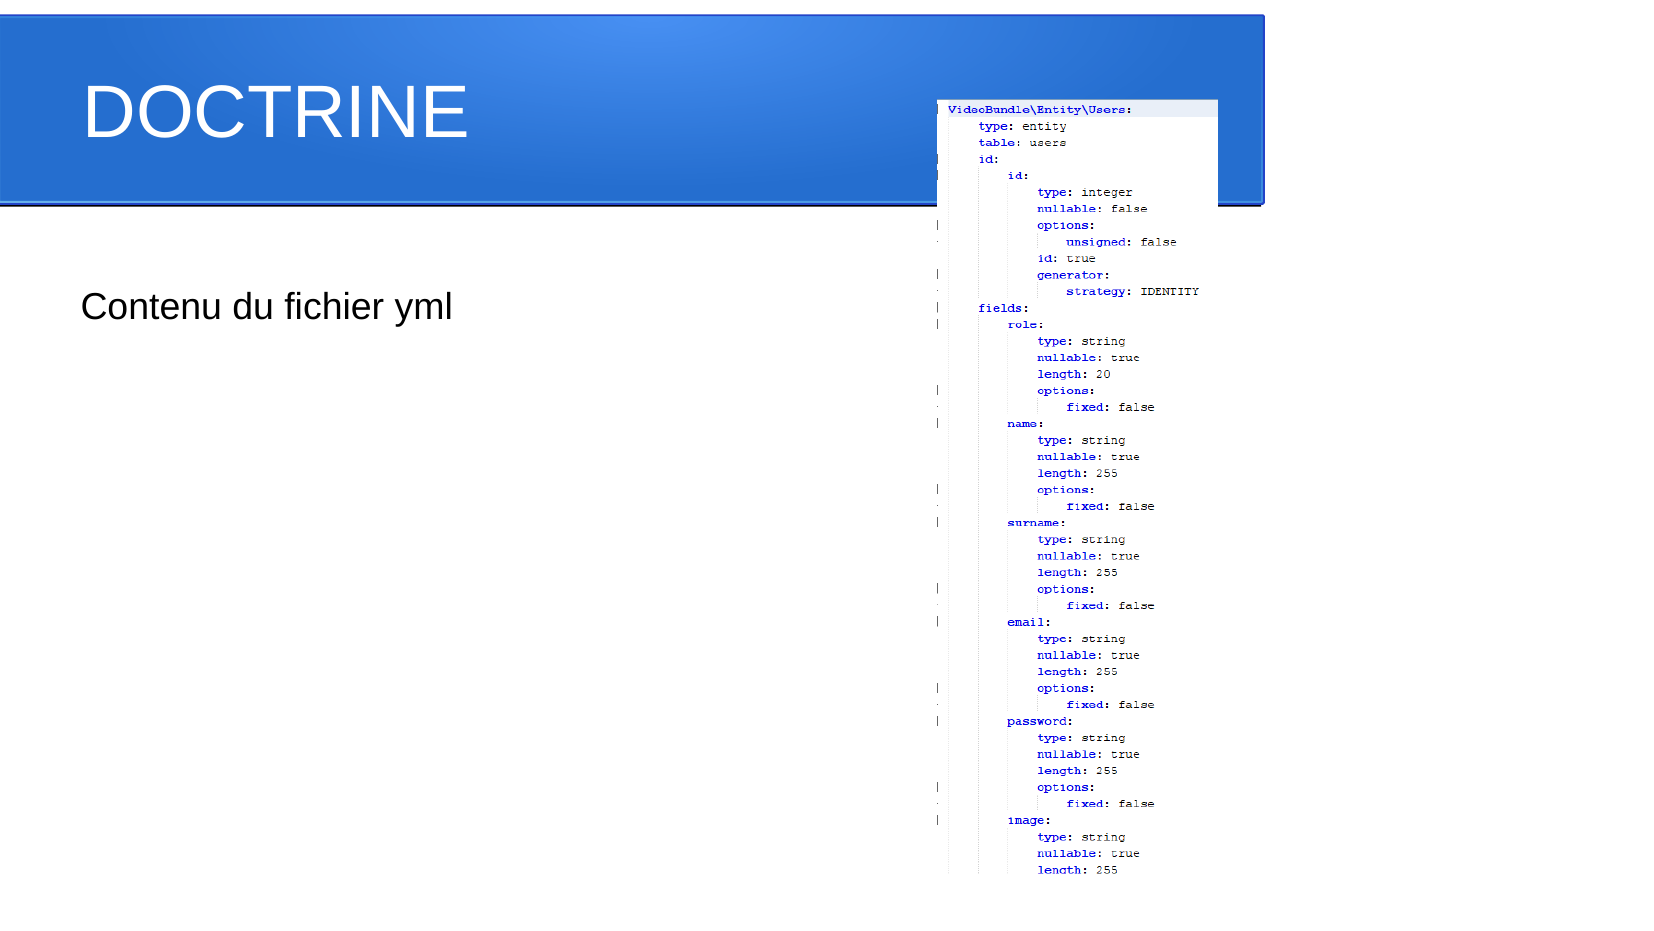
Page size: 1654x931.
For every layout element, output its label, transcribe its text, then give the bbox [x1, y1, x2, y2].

title DOCTRINE [82, 35, 1235, 189]
text_box Contenu du fichier yml [65, 278, 468, 336]
picture [937, 99, 1218, 874]
